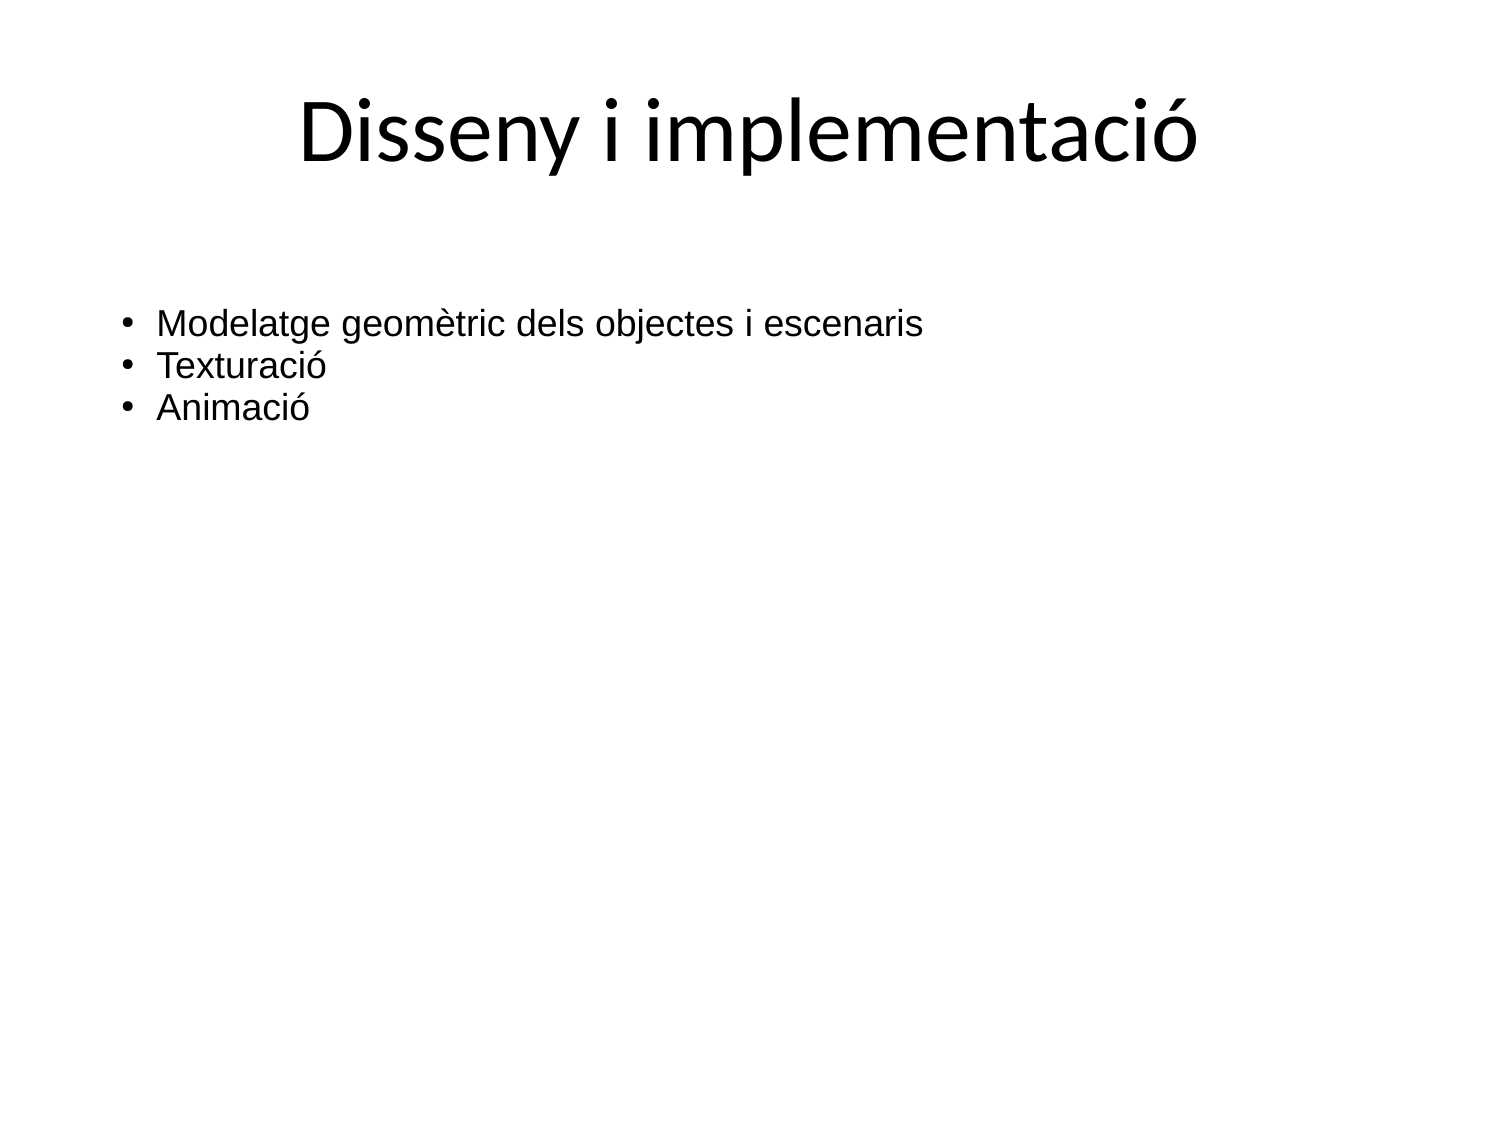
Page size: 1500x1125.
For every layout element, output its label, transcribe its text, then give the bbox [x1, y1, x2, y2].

title Disseny i implementació [75, 45, 1425, 233]
text_box Modelatge geomètric dels objectes i escenaris Texturació Animació [106, 295, 1312, 563]
